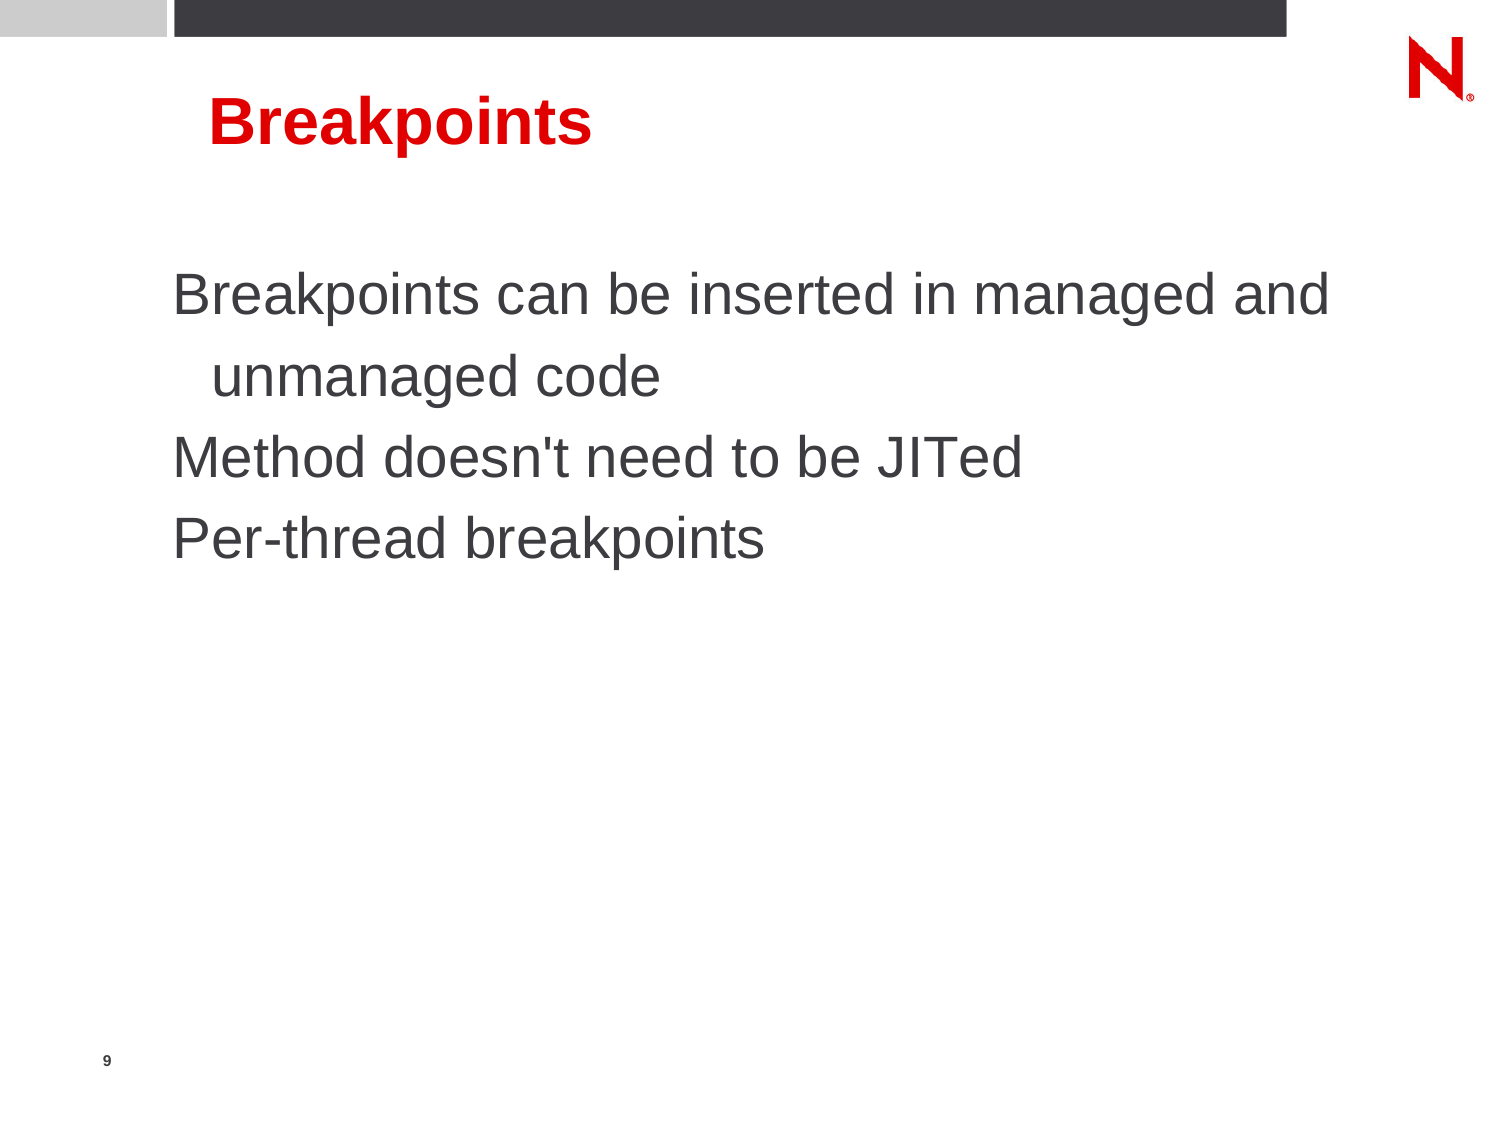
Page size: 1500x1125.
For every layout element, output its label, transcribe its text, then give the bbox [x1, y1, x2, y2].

title Breakpoints [173, 41, 1395, 205]
picture [1404, 32, 1477, 105]
list Breakpoints can be inserted in managed and unmanaged code Method doesn't need to be JITed Per-thread breakpoints [172, 246, 1413, 977]
